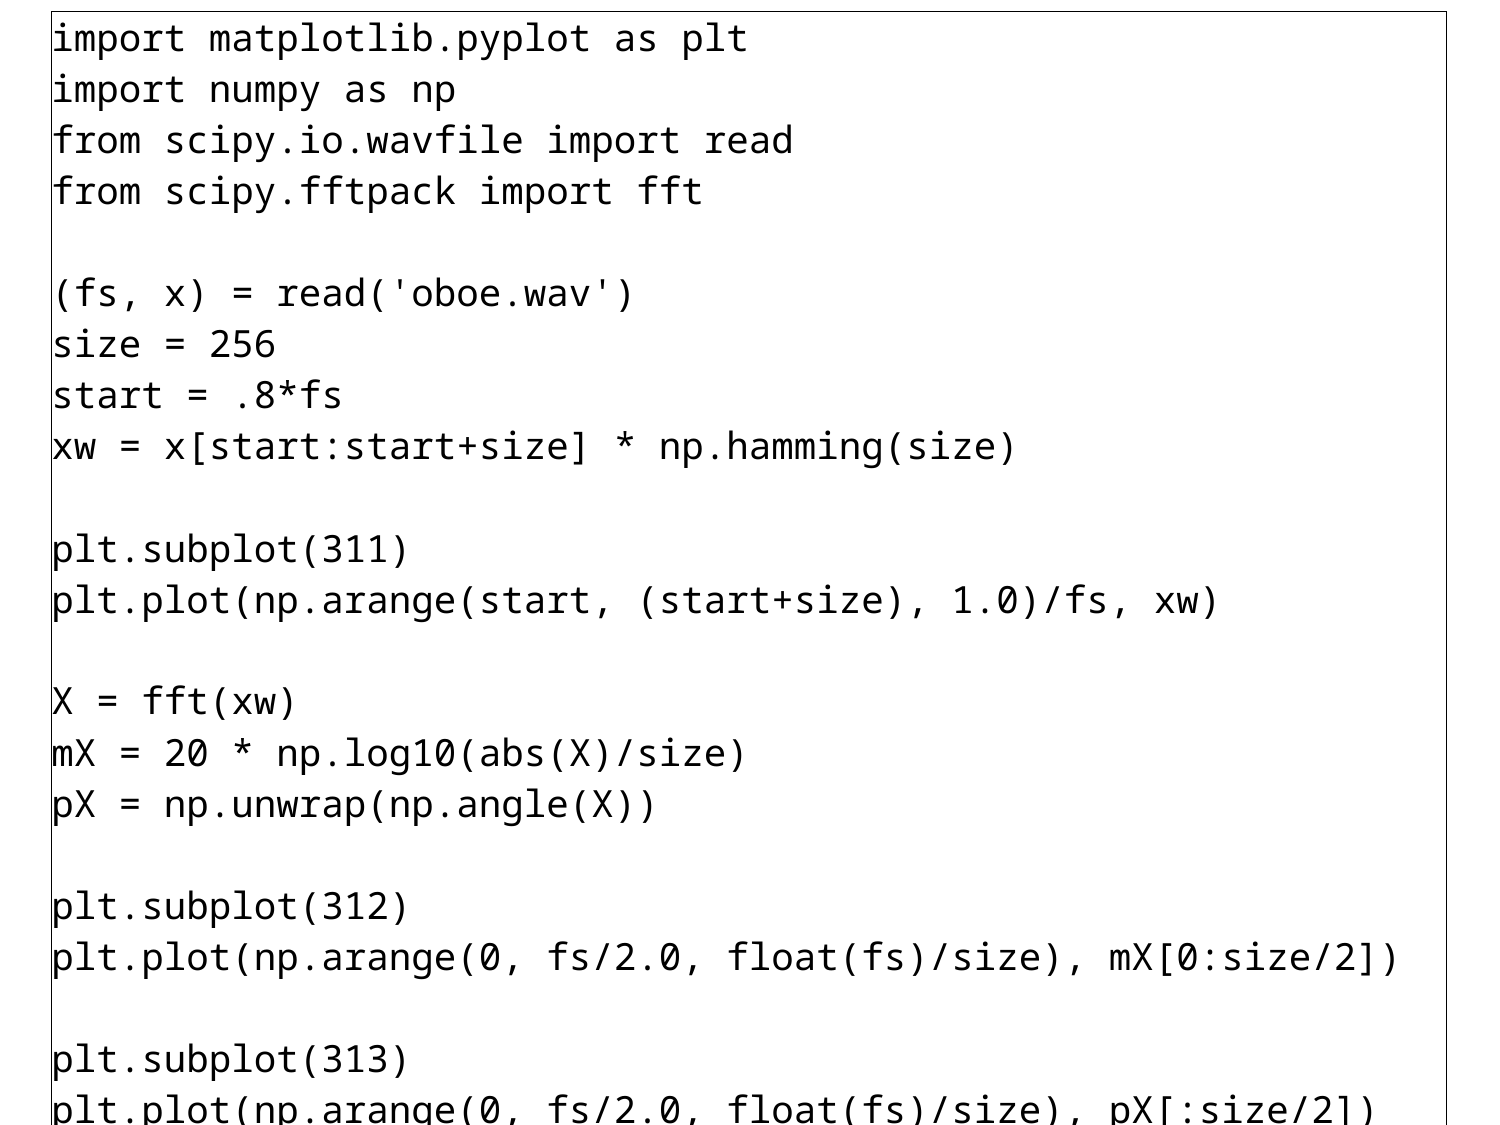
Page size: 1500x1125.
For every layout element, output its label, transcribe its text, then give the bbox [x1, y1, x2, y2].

subtitle import matplotlib.pyplot as plt import numpy as np from scipy.io.wavfile import read from scipy.fftpack import fft (fs, x) = read('oboe.wav') size = 256 start = .8*fs xw = x[start:start+size] * np.hamming(size) plt.subplot(311) plt.plot(np.arange(start, (start+size), 1.0)/fs, xw) X = fft(xw) mX = 20 * np.log10(abs(X)/size) pX = np.unwrap(np.angle(X)) plt.subplot(312) plt.plot(np.arange(0, fs/2.0, float(fs)/size), mX[0:size/2]) plt.subplot(313) plt.plot(np.arange(0, fs/2.0, float(fs)/size), pX[:size/2]) [51, 150, 1447, 996]
